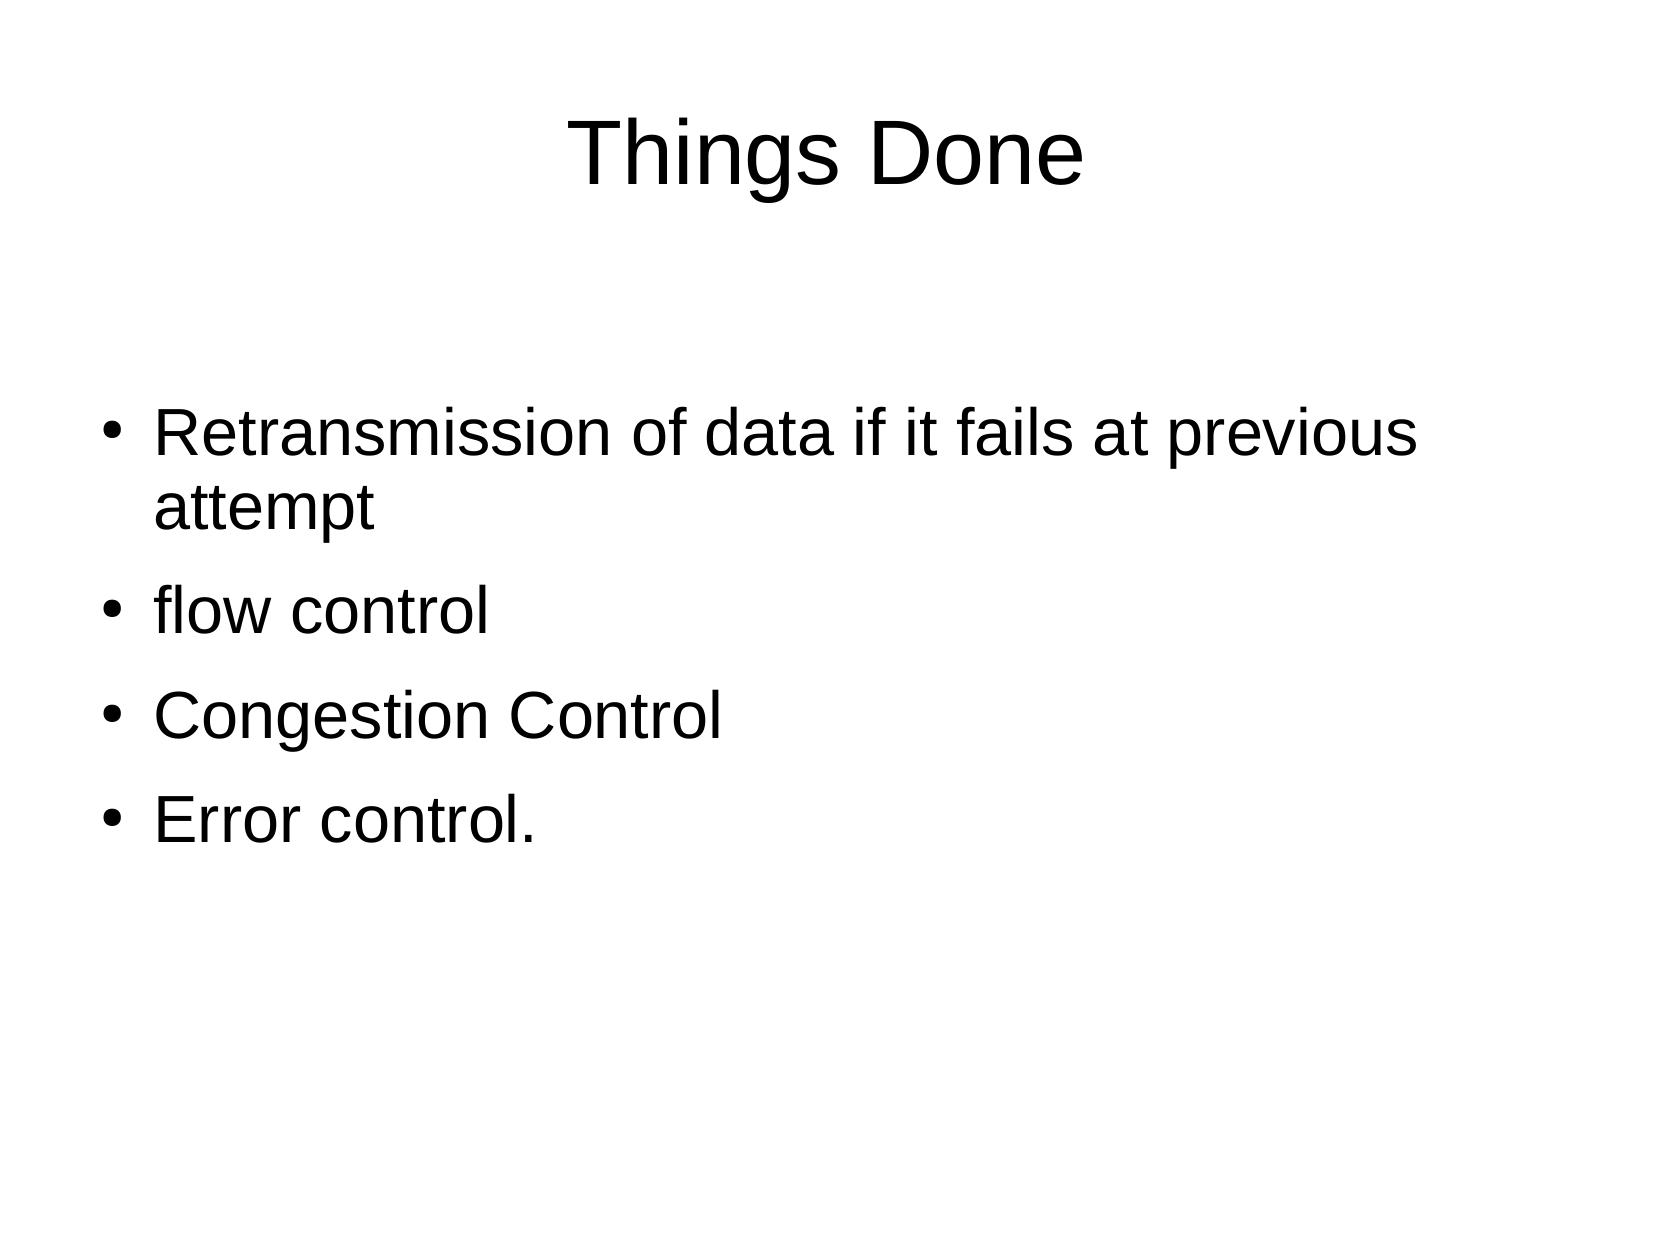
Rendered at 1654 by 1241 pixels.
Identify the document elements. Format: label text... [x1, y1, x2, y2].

list Retransmission of data if it fails at previous attempt flow control Congestion Control Error control. [82, 290, 1571, 1010]
title Things Done [82, 49, 1571, 257]
